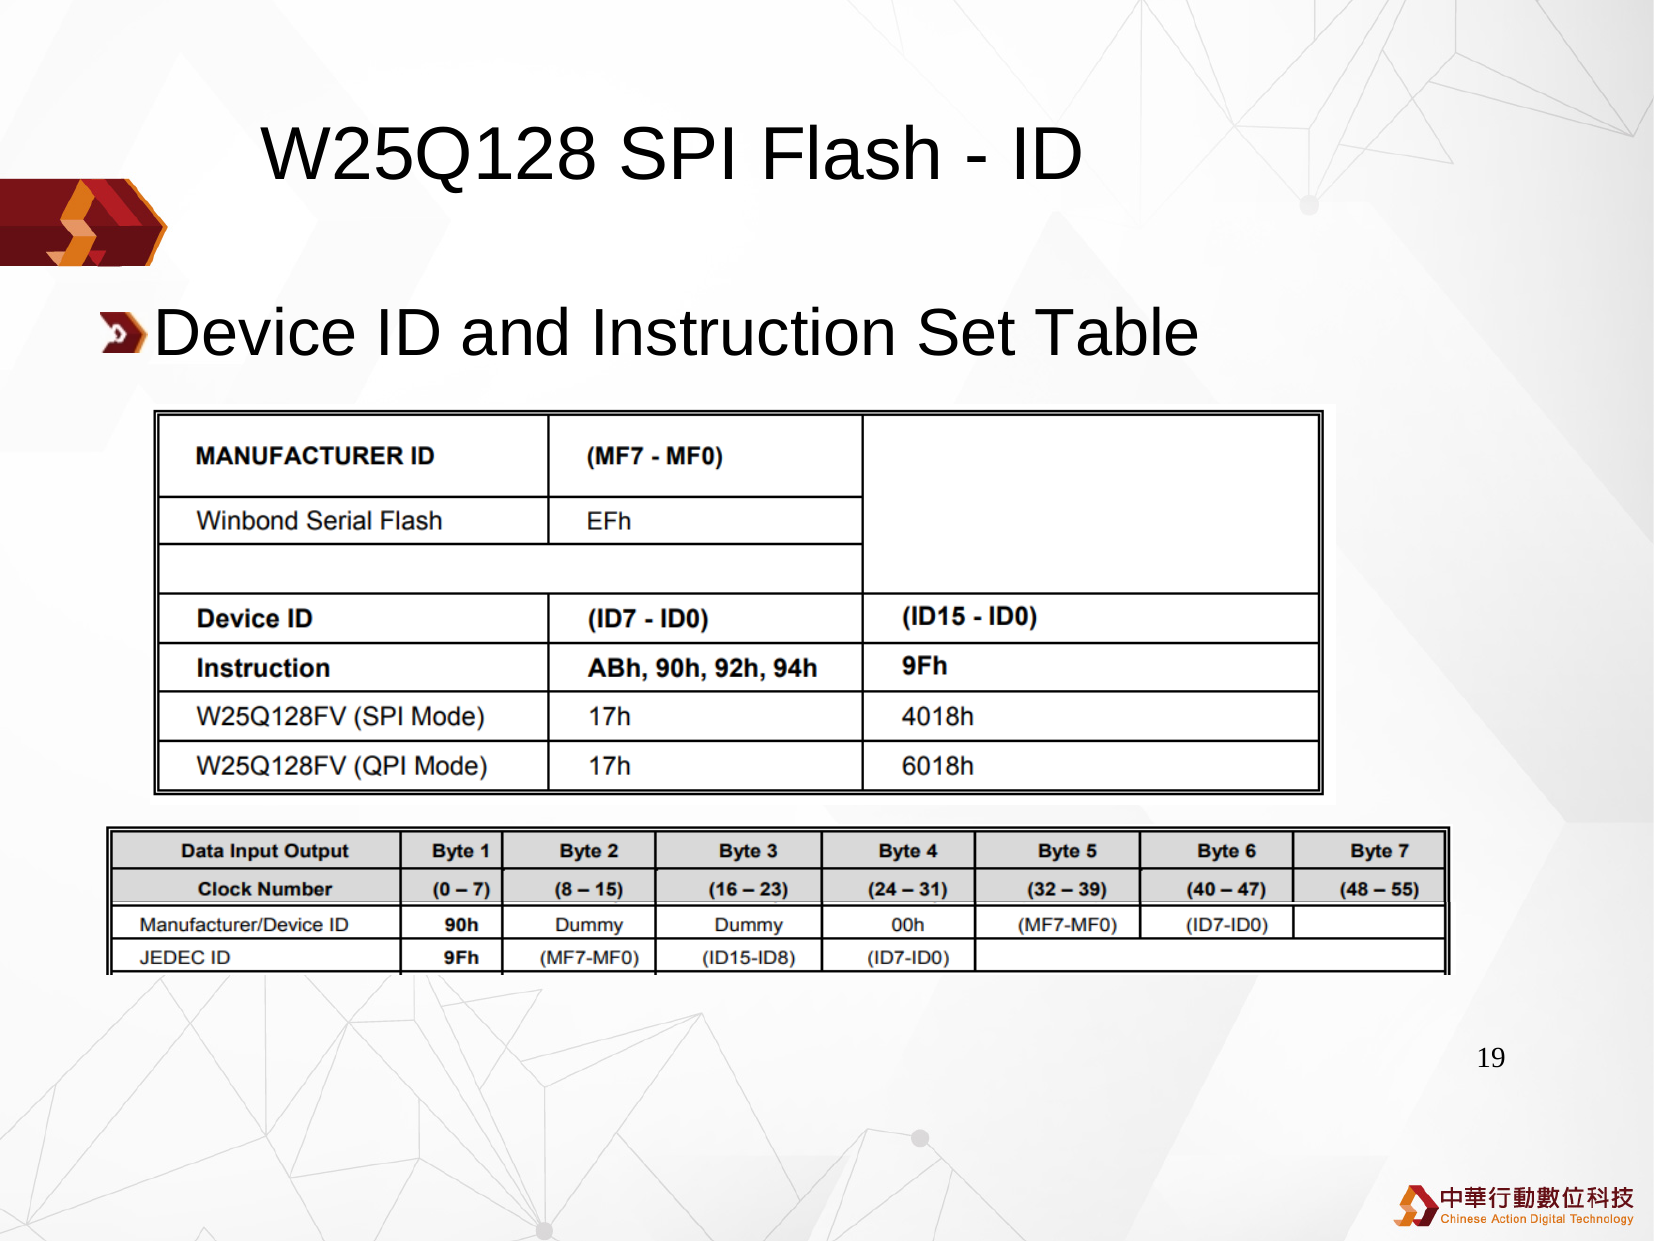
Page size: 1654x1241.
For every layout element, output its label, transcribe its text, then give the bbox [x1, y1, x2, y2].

list Device ID and Instruction Set Table [82, 295, 1571, 1015]
picture [0, 0, 1654, 1241]
title W25Q128 SPI Flash - ID [82, 94, 1264, 213]
